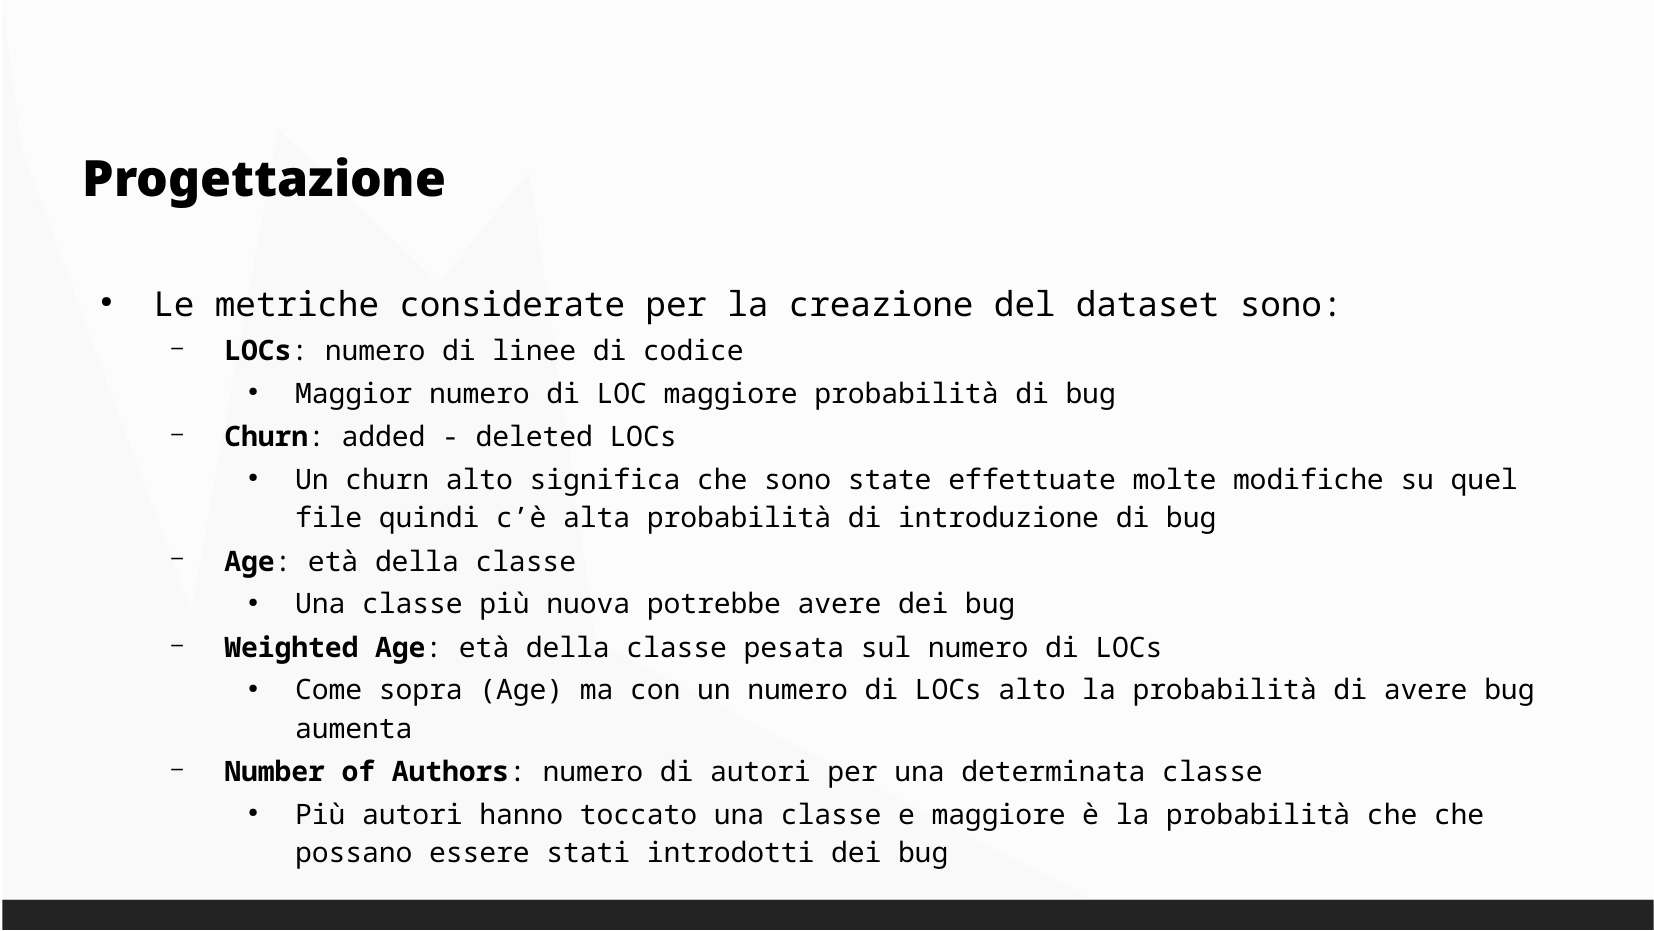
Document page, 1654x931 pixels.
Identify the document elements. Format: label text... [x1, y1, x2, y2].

picture [2, 0, 1654, 931]
title Progettazione [82, 99, 1571, 255]
list Le metriche considerate per la creazione del dataset sono: LOCs: numero di linee di codice Maggior numero di LOC maggiore probabilità di bug Churn: added - deleted LOCs Un churn alto significa che sono state effettuate molte modifiche su quel file quindi c’è alta probabilità di introduzione di bug Age: età della classe Una classe più nuova potrebbe avere dei bug Weighted Age: età della classe pesata sul numero di LOCs Come sopra (Age) ma con un numero di LOCs alto la probabilità di avere bug aumenta Number of Authors: numero di autori per una determinata classe Più autori hanno toccato una classe e maggiore è la probabilità che che possano essere stati introdotti dei bug [82, 279, 1571, 829]
